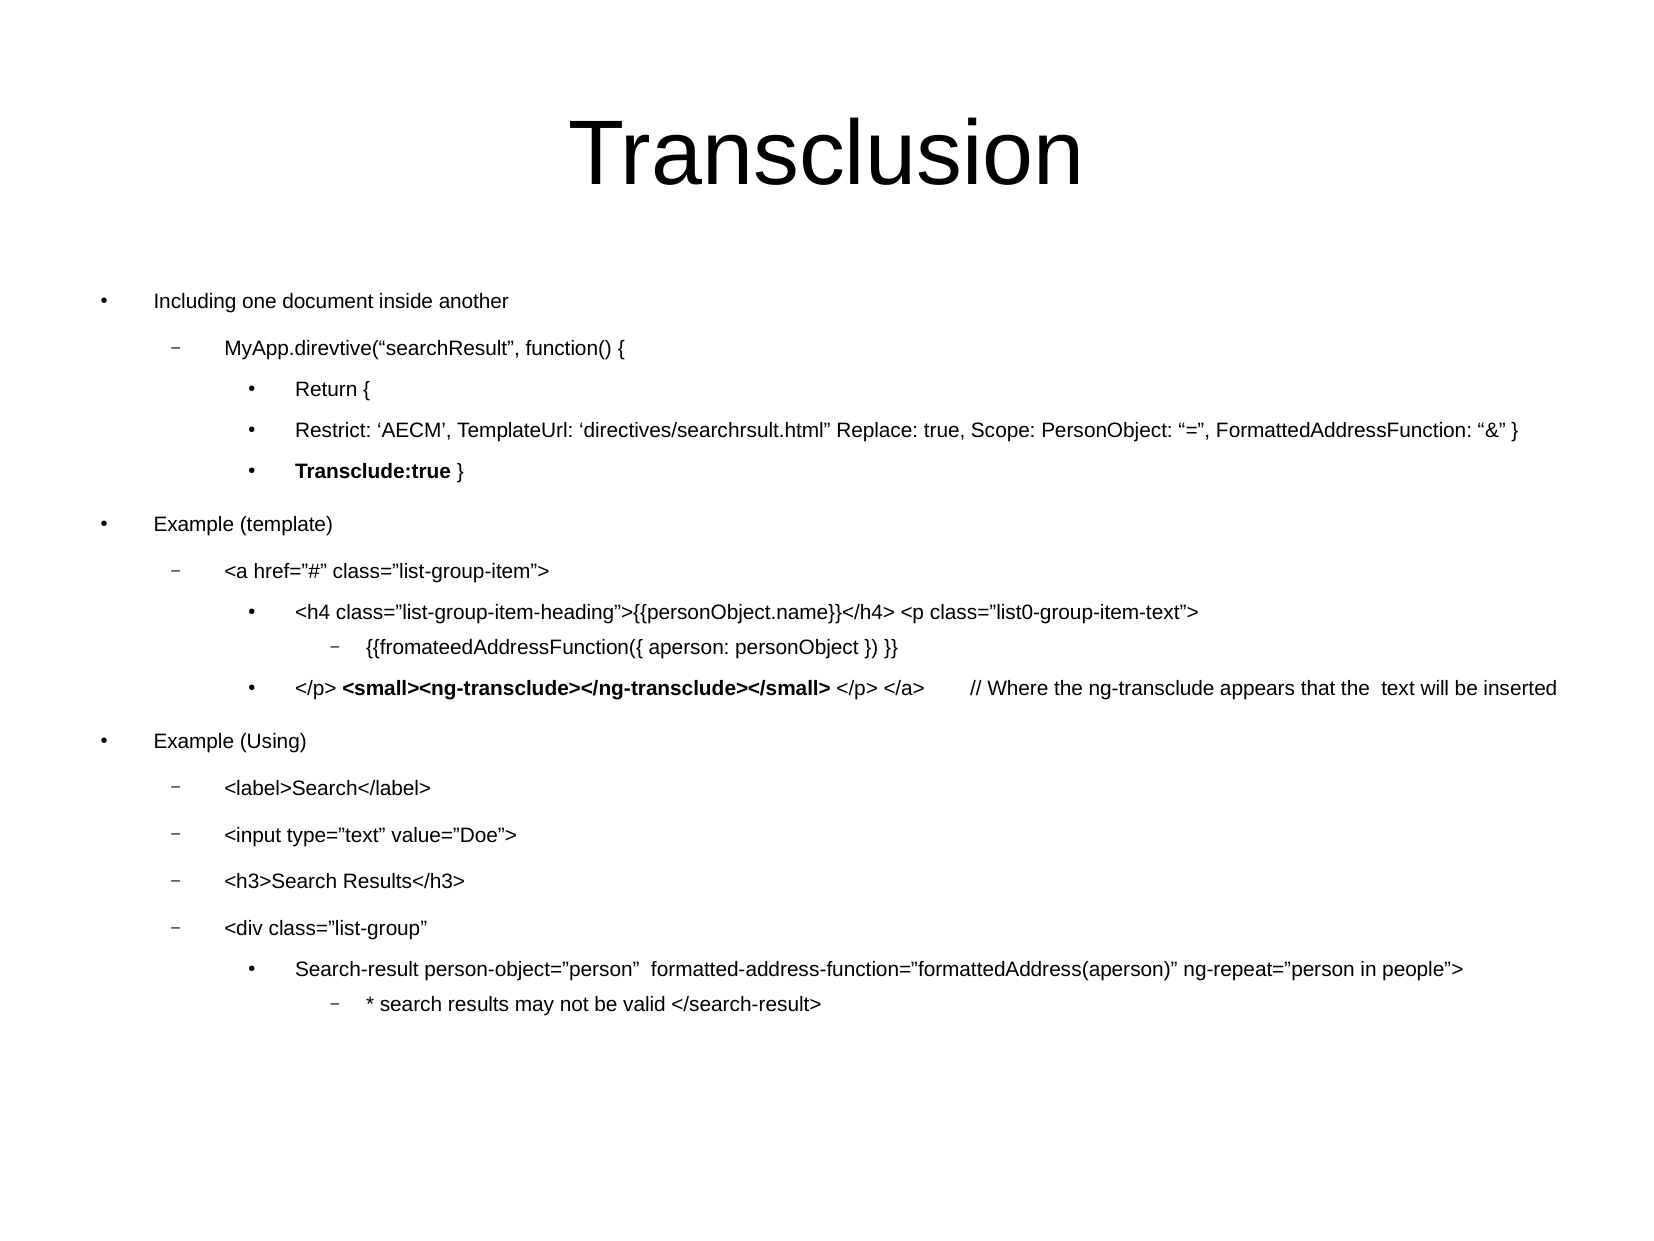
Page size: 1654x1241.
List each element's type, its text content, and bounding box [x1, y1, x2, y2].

title Transclusion [82, 49, 1571, 257]
list Including one document inside another MyApp.direvtive(“searchResult”, function() { Return { Restrict: ‘AECM’, TemplateUrl: ‘directives/searchrsult.html” Replace: true, Scope: PersonObject: “=”, FormattedAddressFunction: “&” } Transclude:true } Example (template) <a href=”#” class=”list-group-item”> <h4 class=”list-group-item-heading”>{{personObject.name}}</h4> <p class=”list0-group-item-text”> {{fromateedAddressFunction({ aperson: personObject }) }} </p> <small><ng-transclude></ng-transclude></small> </p> </a> // Where the ng-transclude appears that the text will be inserted Example (Using) <label>Search</label> <input type=”text” value=”Doe”> <h3>Search Results</h3> <div class=”list-group” Search-result person-object=”person” formatted-address-function=”formattedAddress(aperson)” ng-repeat=”person in people”> * search results may not be valid </search-result> [82, 290, 1571, 1186]
